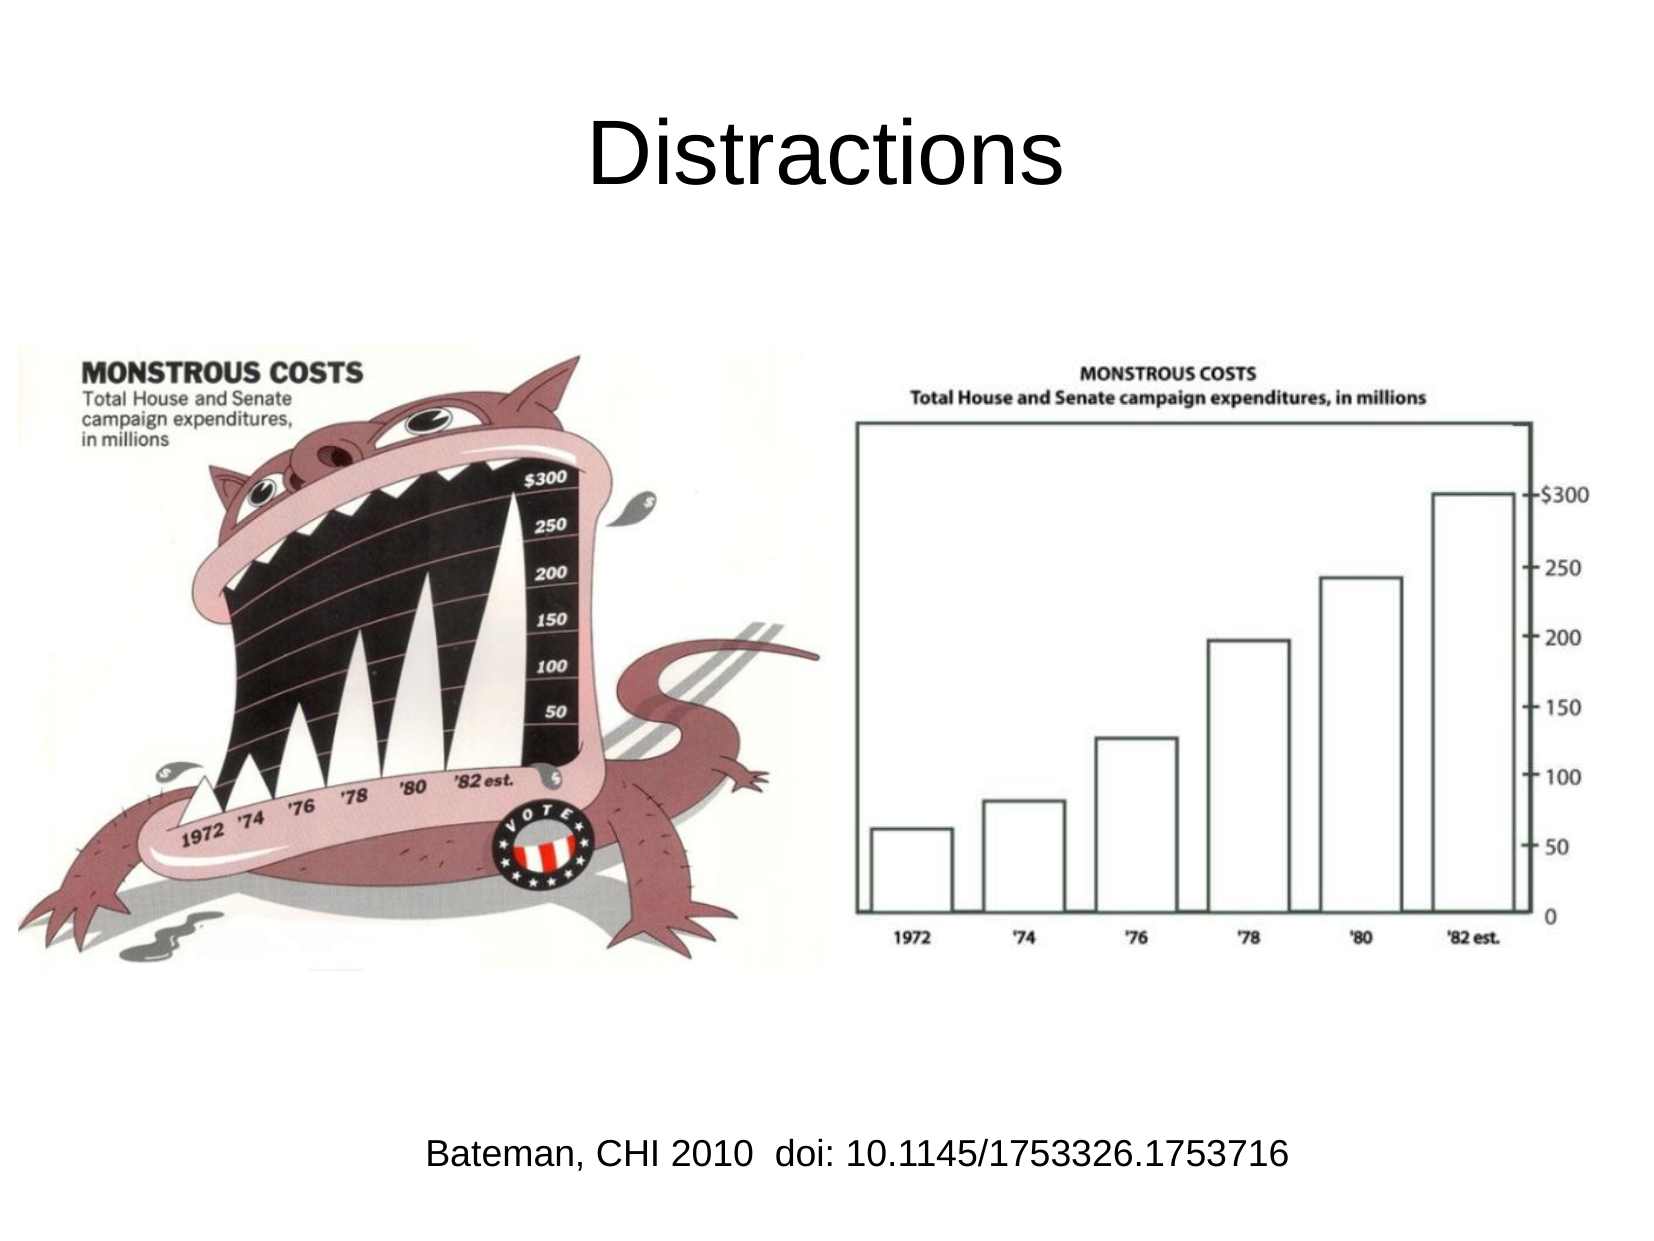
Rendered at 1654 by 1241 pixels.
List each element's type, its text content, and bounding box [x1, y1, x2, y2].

text_box Bateman, CHI 2010 doi: 10.1145/1753326.1753716 [410, 1125, 1321, 1224]
picture [18, 344, 826, 971]
picture [840, 359, 1591, 961]
title Distractions [82, 49, 1571, 257]
